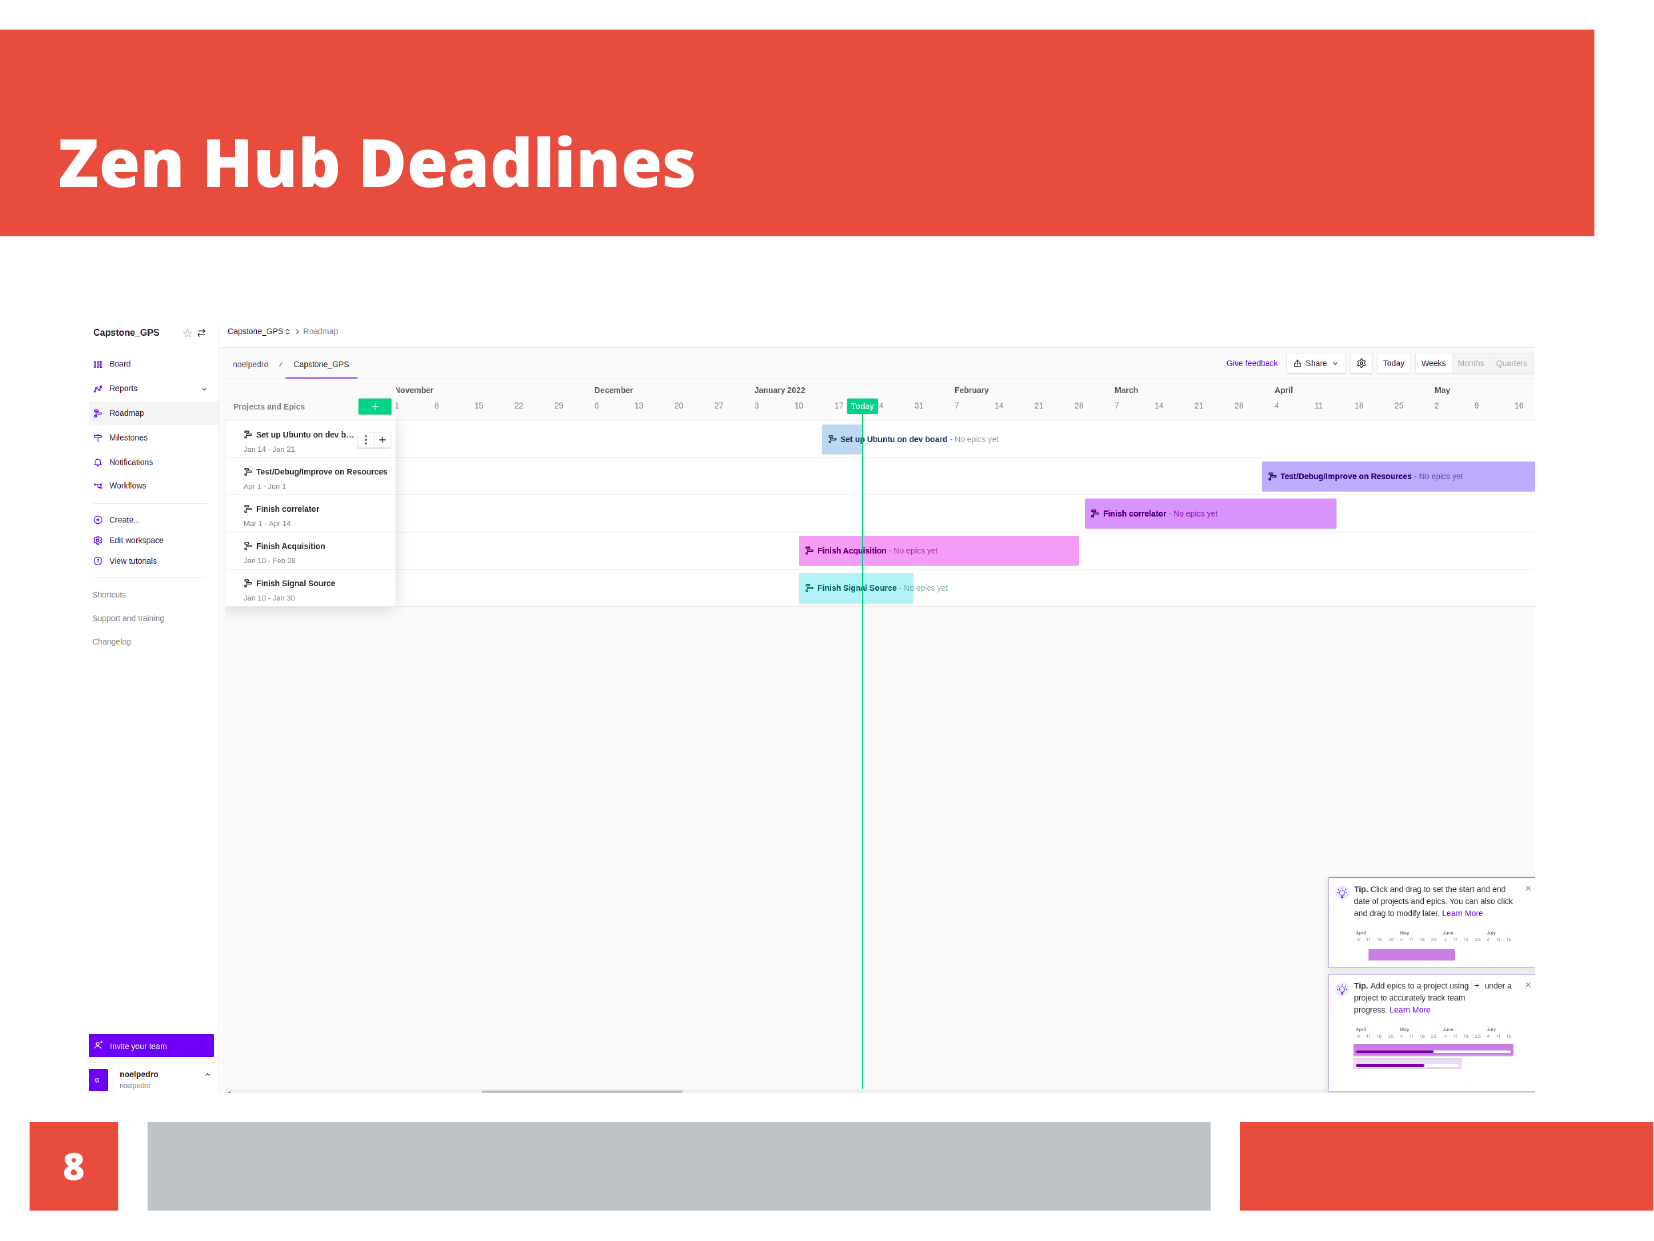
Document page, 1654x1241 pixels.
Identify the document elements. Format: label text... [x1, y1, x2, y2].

title Zen Hub Deadlines [59, 59, 1595, 207]
picture [89, 324, 1535, 1093]
